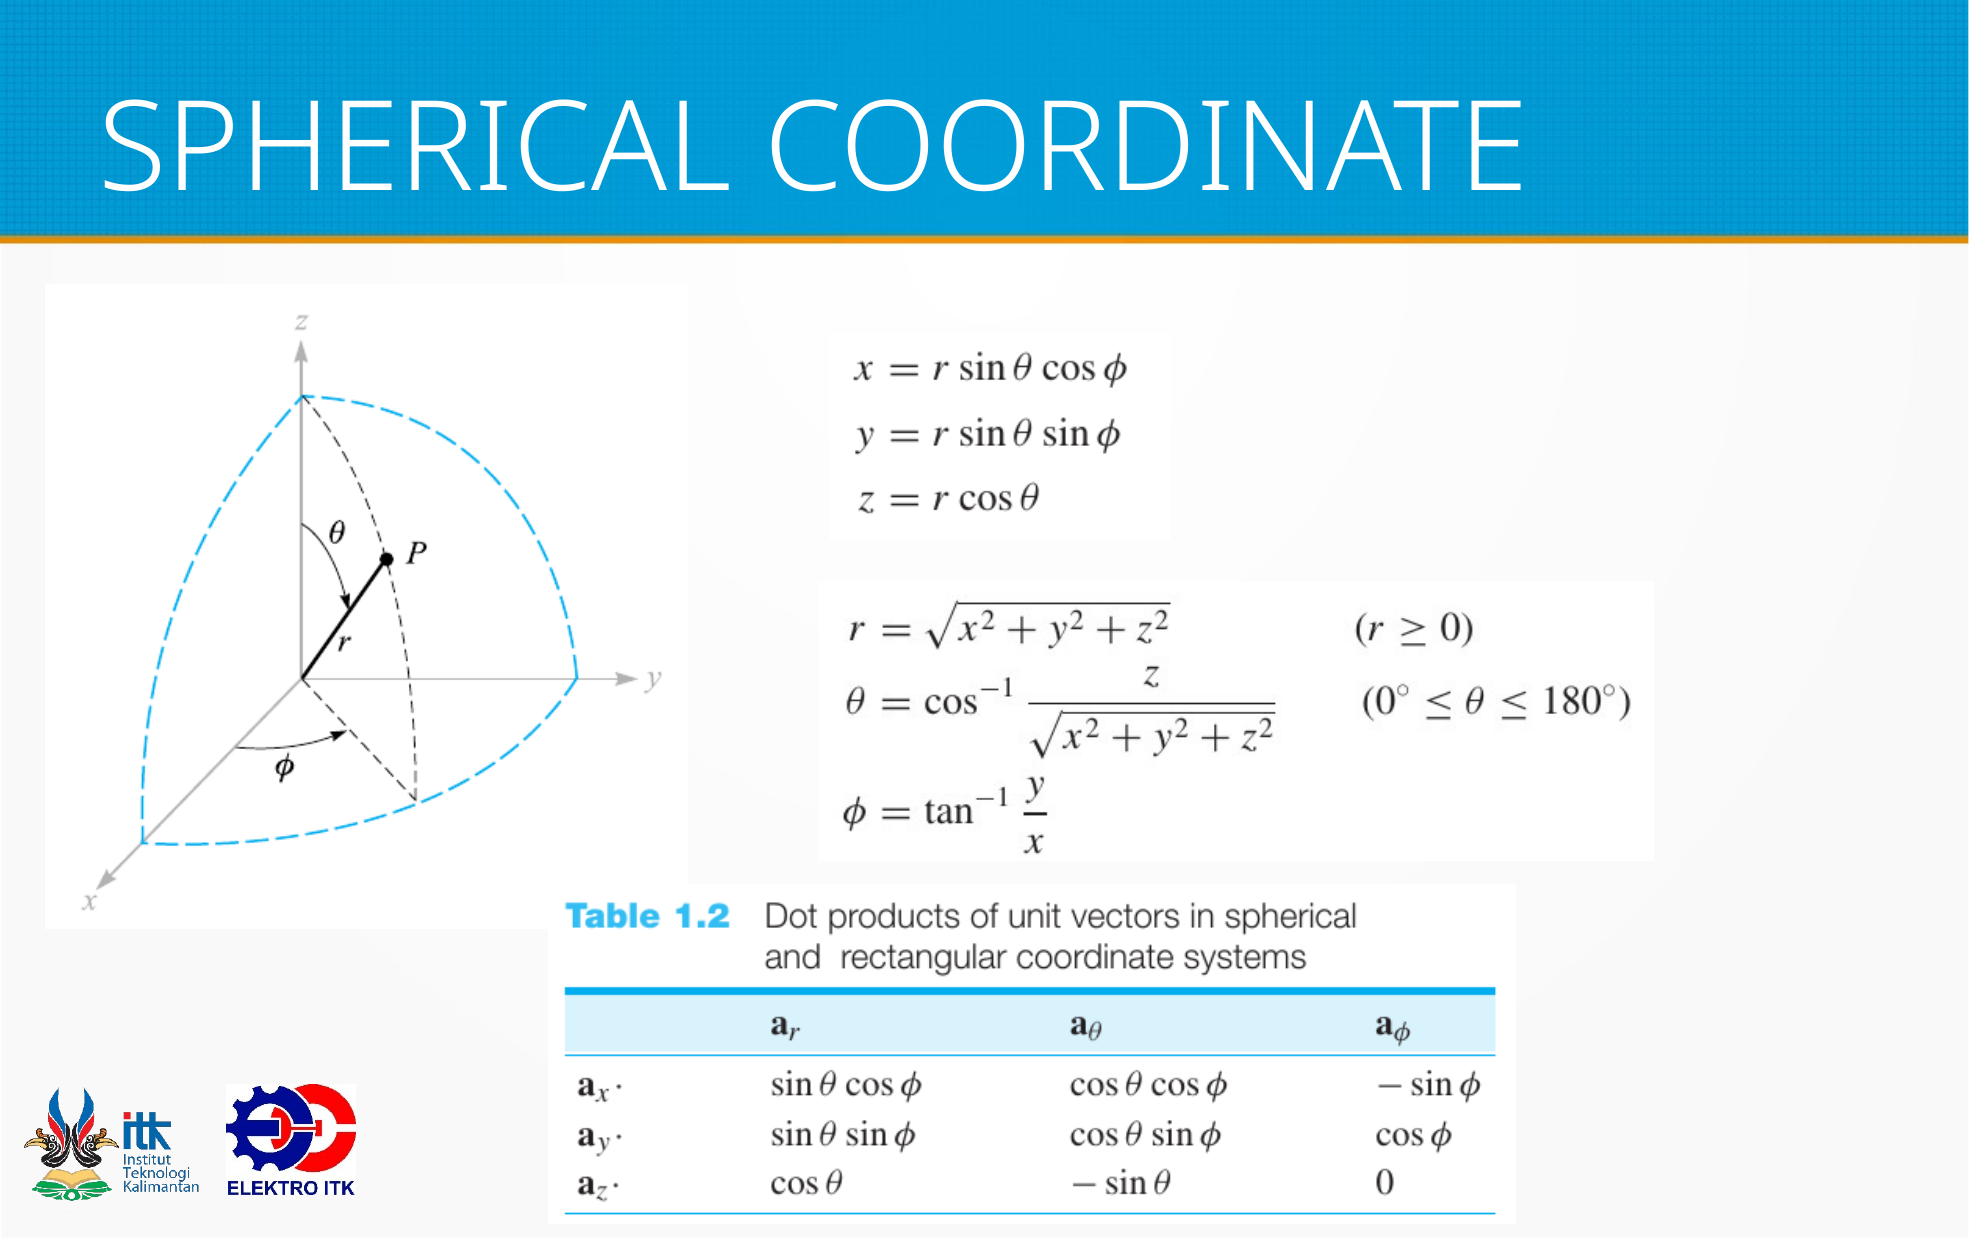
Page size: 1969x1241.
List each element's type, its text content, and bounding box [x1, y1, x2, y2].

title SPHERICAL COORDINATE [98, 19, 1870, 227]
picture [0, 233, 1969, 1241]
